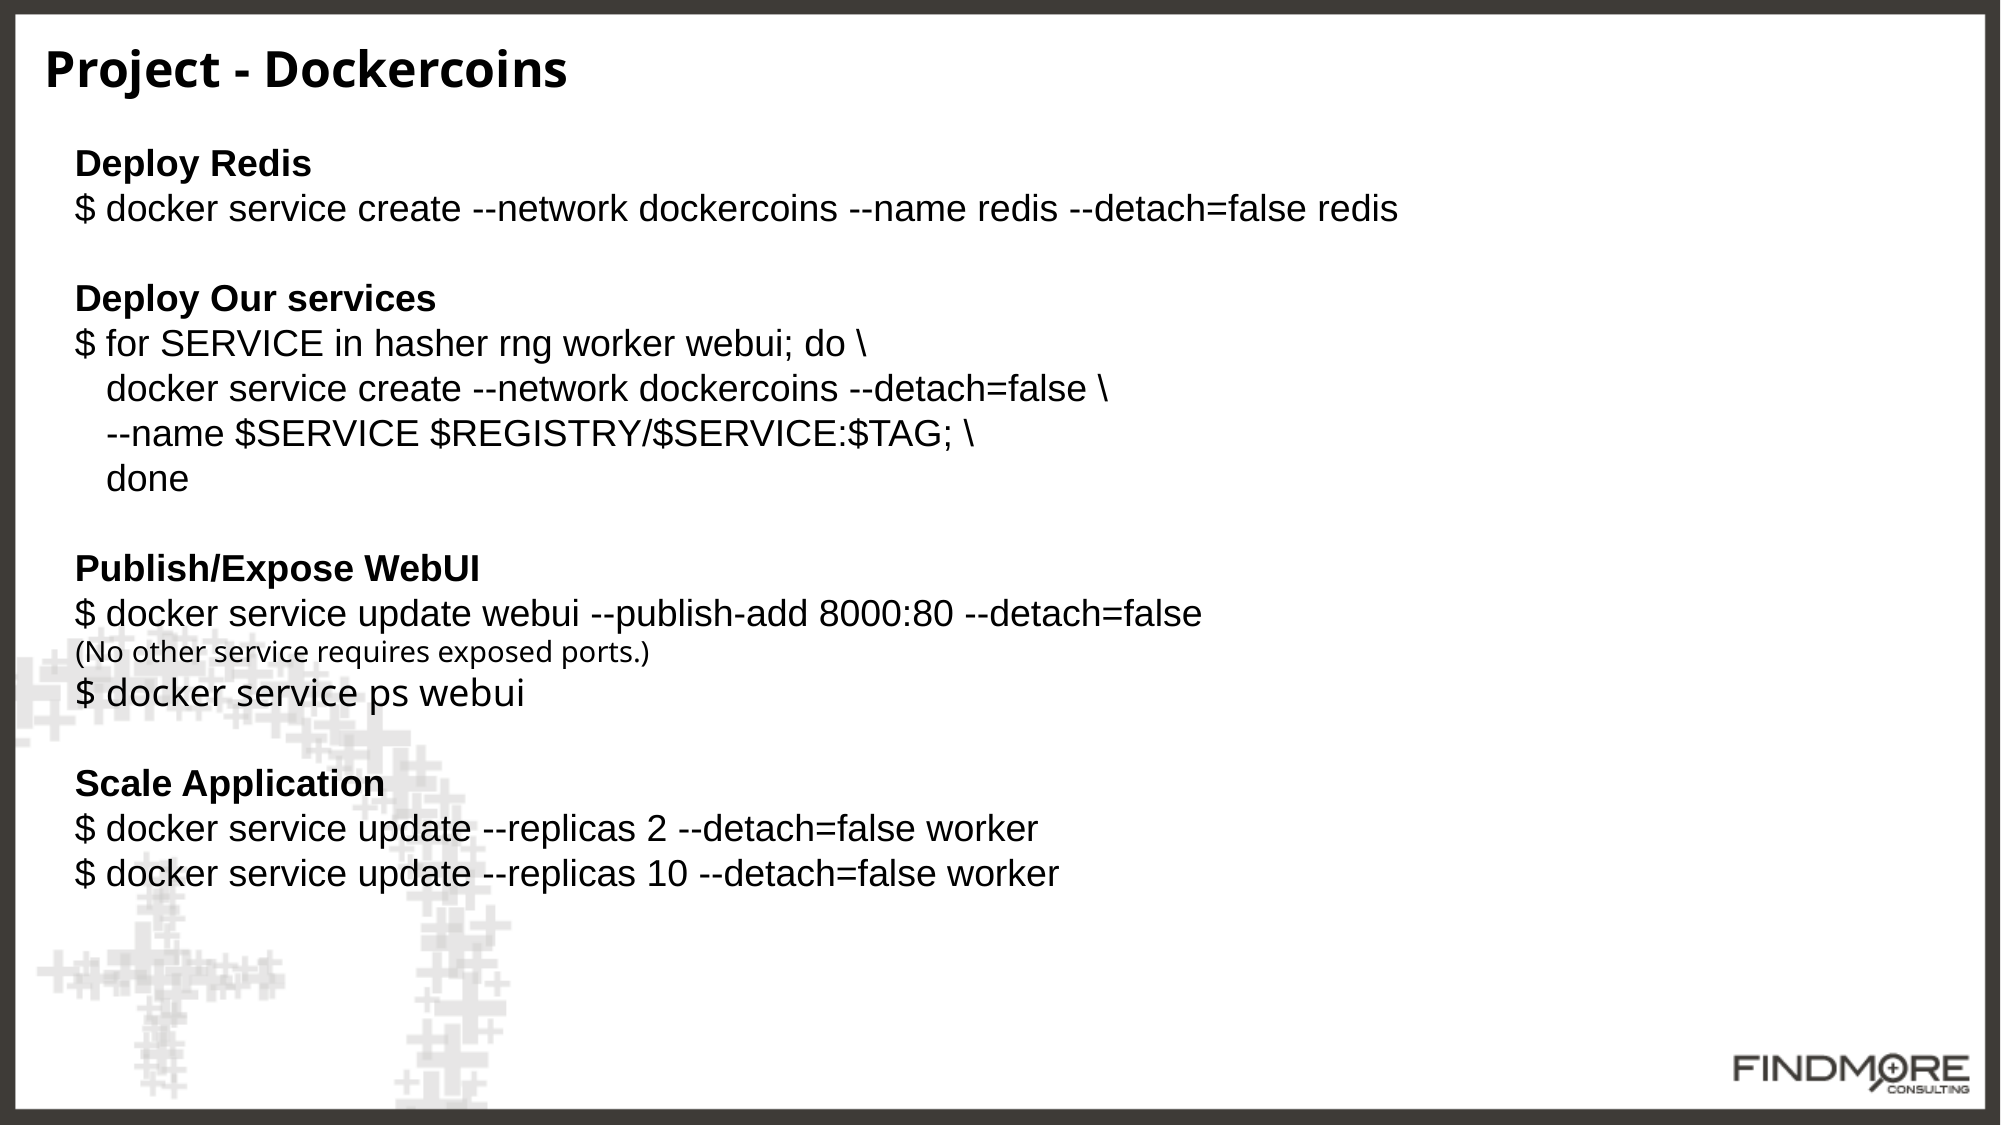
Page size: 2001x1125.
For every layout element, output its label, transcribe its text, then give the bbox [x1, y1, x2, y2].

picture [0, 0, 2001, 1125]
text_box Deploy Redis $ docker service create --network dockercoins --name redis --detach=false redis Deploy Our services $ for SERVICE in hasher rng worker webui; do \ docker service create --network dockercoins --detach=false \ --name $SERVICE $REGISTRY/$SERVICE:$TAG; \ done Publish/Expose WebUI $ docker service update webui --publish-add 8000:80 --detach=false (No other service requires exposed ports.) $ docker service ps webui Scale Application $ docker service update --replicas 2 --detach=false worker $ docker service update --replicas 10 --detach=false worker [59, 123, 1950, 1075]
text_box Project - Dockercoins [29, 30, 1950, 124]
